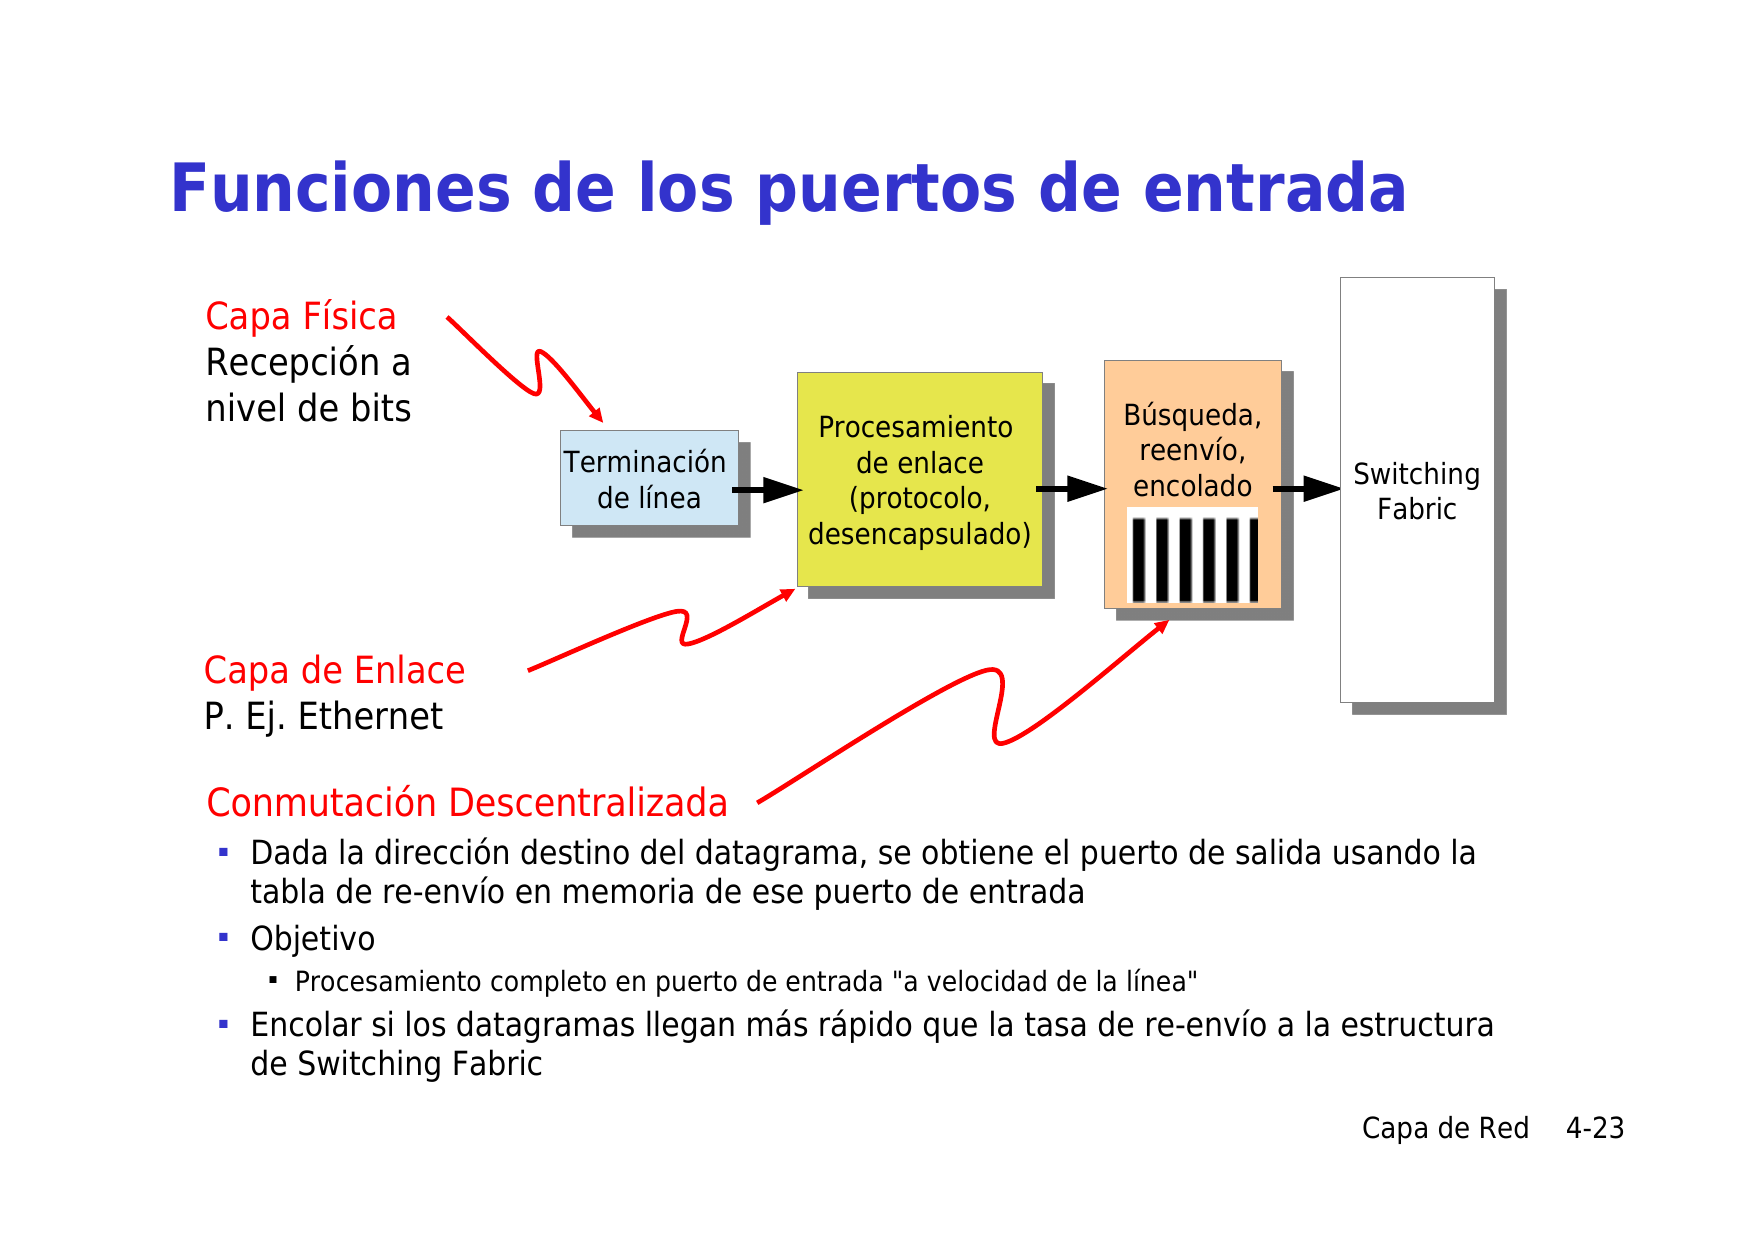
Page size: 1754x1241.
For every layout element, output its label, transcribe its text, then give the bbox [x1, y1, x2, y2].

text_box Terminación de línea [560, 430, 739, 526]
title Funciones de los puertos de entrada [154, 82, 1545, 297]
text_box Switching Fabric [1340, 277, 1495, 703]
text_box Búsqueda, reenvío, encolado [1104, 360, 1282, 609]
picture [1127, 507, 1258, 603]
text_box Capa Física Recepción a nivel de bits [190, 283, 438, 436]
text_box Procesamiento de enlace (protocolo, desencapsulado) [797, 372, 1043, 587]
list Conmutación Descentralizada Dada la dirección destino del datagrama, se obtiene el puerto de salida usando la tabla de re-envío en memoria de ese puerto de entrada Objetivo Procesamiento completo en puerto de entrada "a velocidad de la línea" Encolar si los datagramas llegan más rápido que la tasa de re-envío a la estructura de Switching Fabric [154, 772, 1545, 1093]
text_box Capa de Enlace P. Ej. Ethernet [188, 637, 482, 745]
